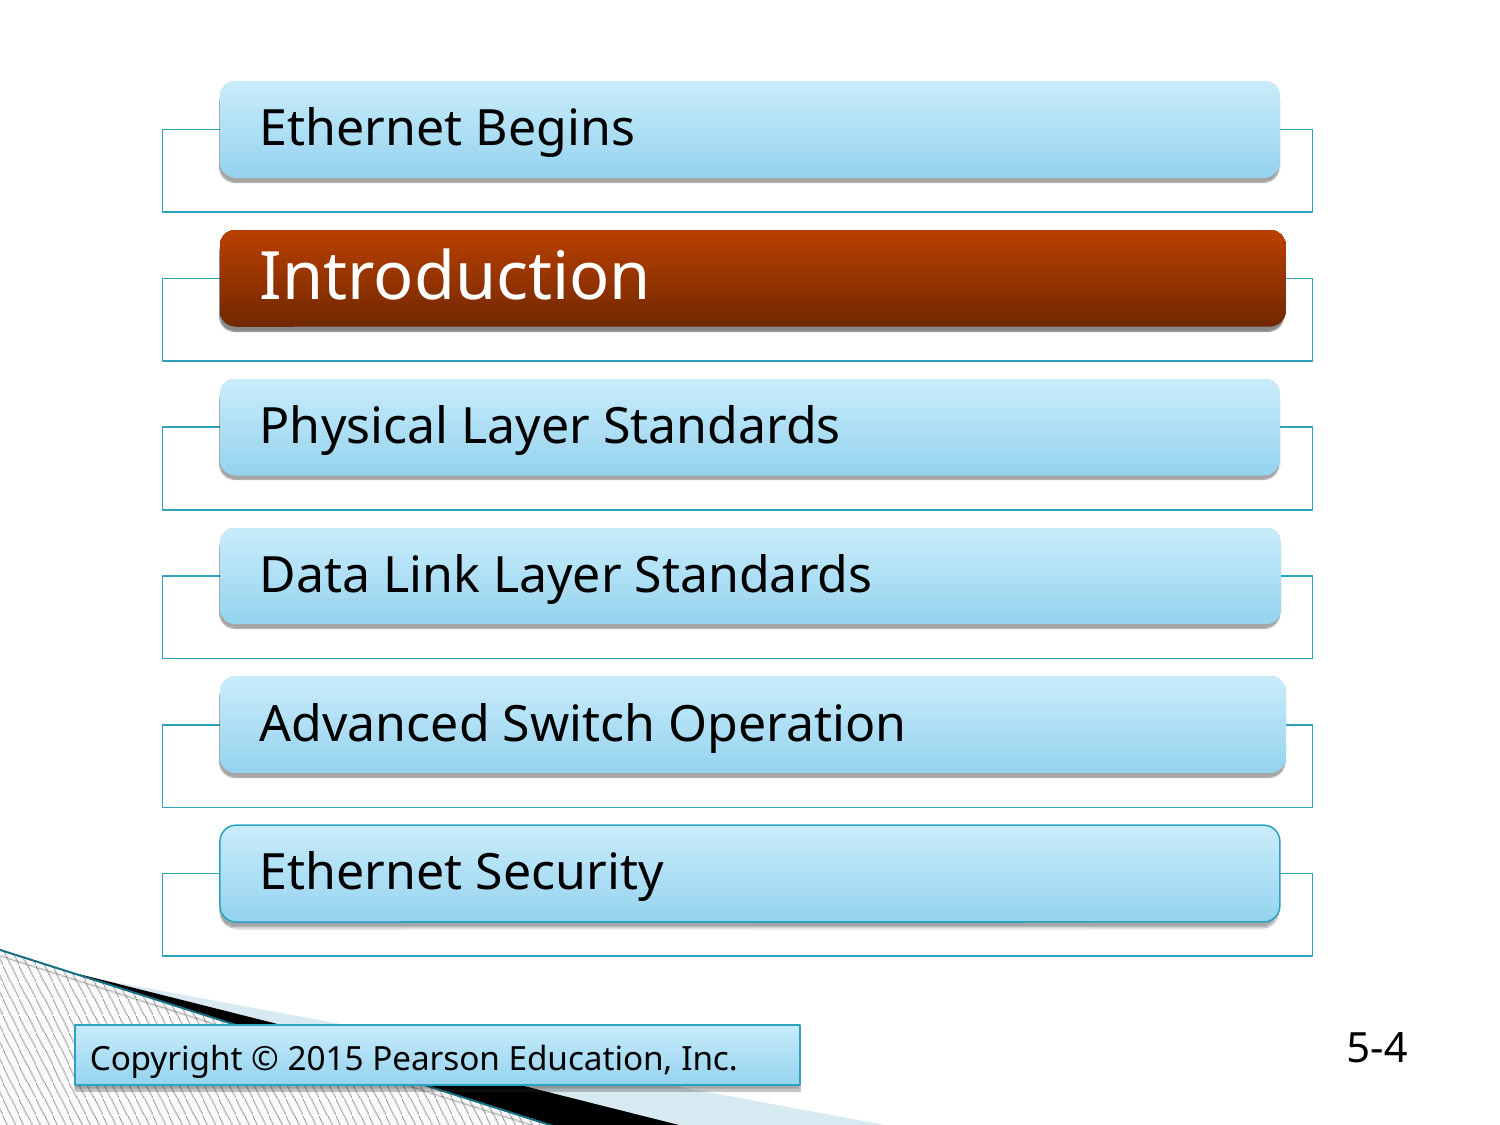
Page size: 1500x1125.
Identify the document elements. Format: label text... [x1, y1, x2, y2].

text_box [162, 427, 1313, 510]
text_box Advanced Switch Operation [219, 676, 1286, 774]
text_box Ethernet Begins [219, 81, 1280, 178]
footer Copyright © 2015 Pearson Education, Inc. [75, 1025, 800, 1085]
text_box [162, 129, 1313, 213]
text_box Data Link Layer Standards [219, 527, 1282, 625]
text_box Introduction [219, 229, 1286, 327]
picture [0, 952, 543, 1125]
text_box Ethernet Security [219, 825, 1280, 923]
slide_number 5-1 [1262, 1025, 1423, 1085]
text_box [162, 278, 1313, 361]
text_box [162, 575, 1313, 659]
text_box [162, 873, 1313, 957]
text_box [162, 724, 1313, 808]
text_box Physical Layer Standards [219, 378, 1280, 476]
